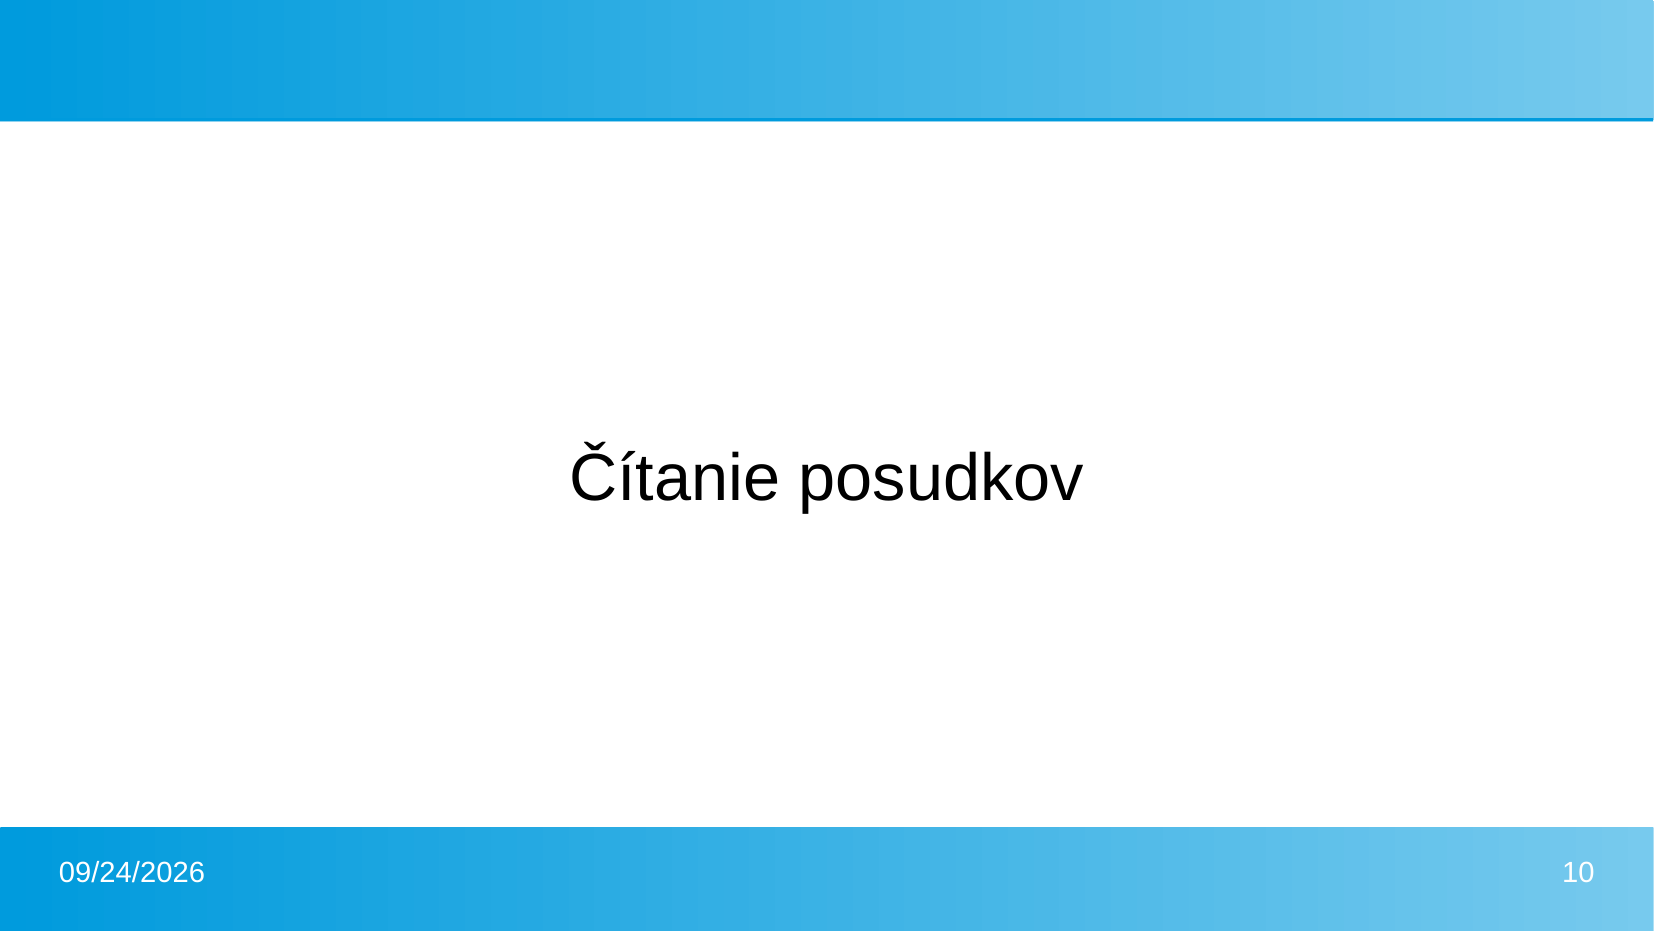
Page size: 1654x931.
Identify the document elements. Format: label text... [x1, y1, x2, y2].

subtitle Čítanie posudkov [59, 295, 1595, 659]
